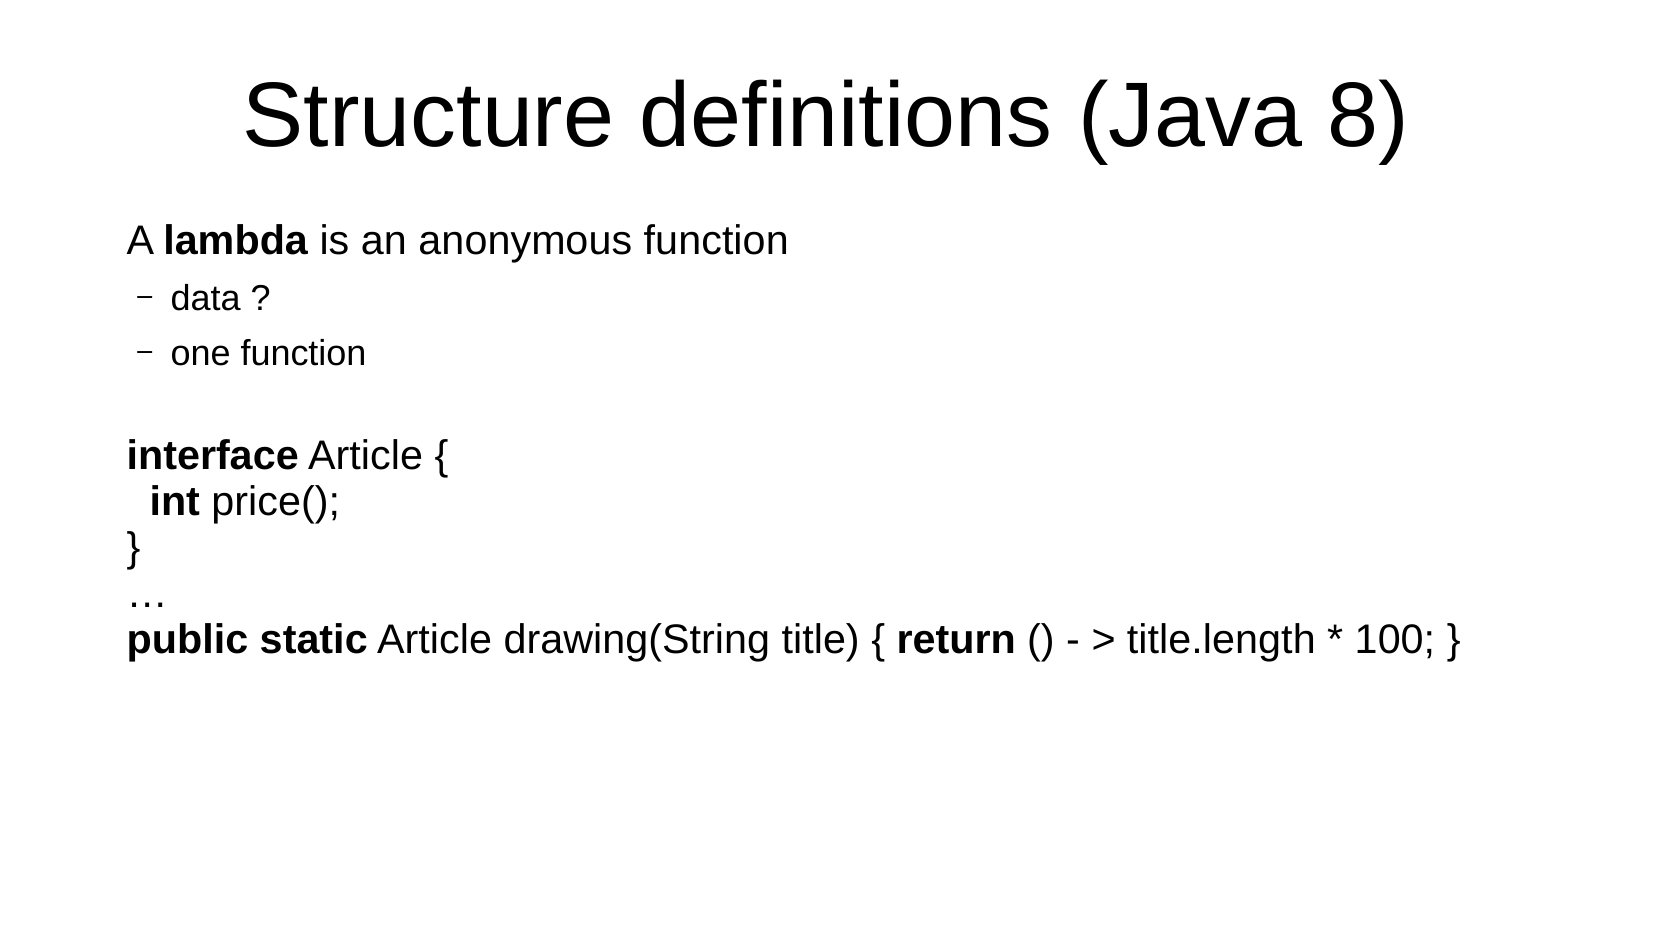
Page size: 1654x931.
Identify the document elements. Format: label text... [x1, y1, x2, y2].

list A lambda is an anonymous function data ? one function interface Article { int price(); } … public static Article drawing(String title) { return () - > title.length * 100; } [82, 217, 1571, 758]
title Structure definitions (Java 8) [82, 37, 1571, 193]
